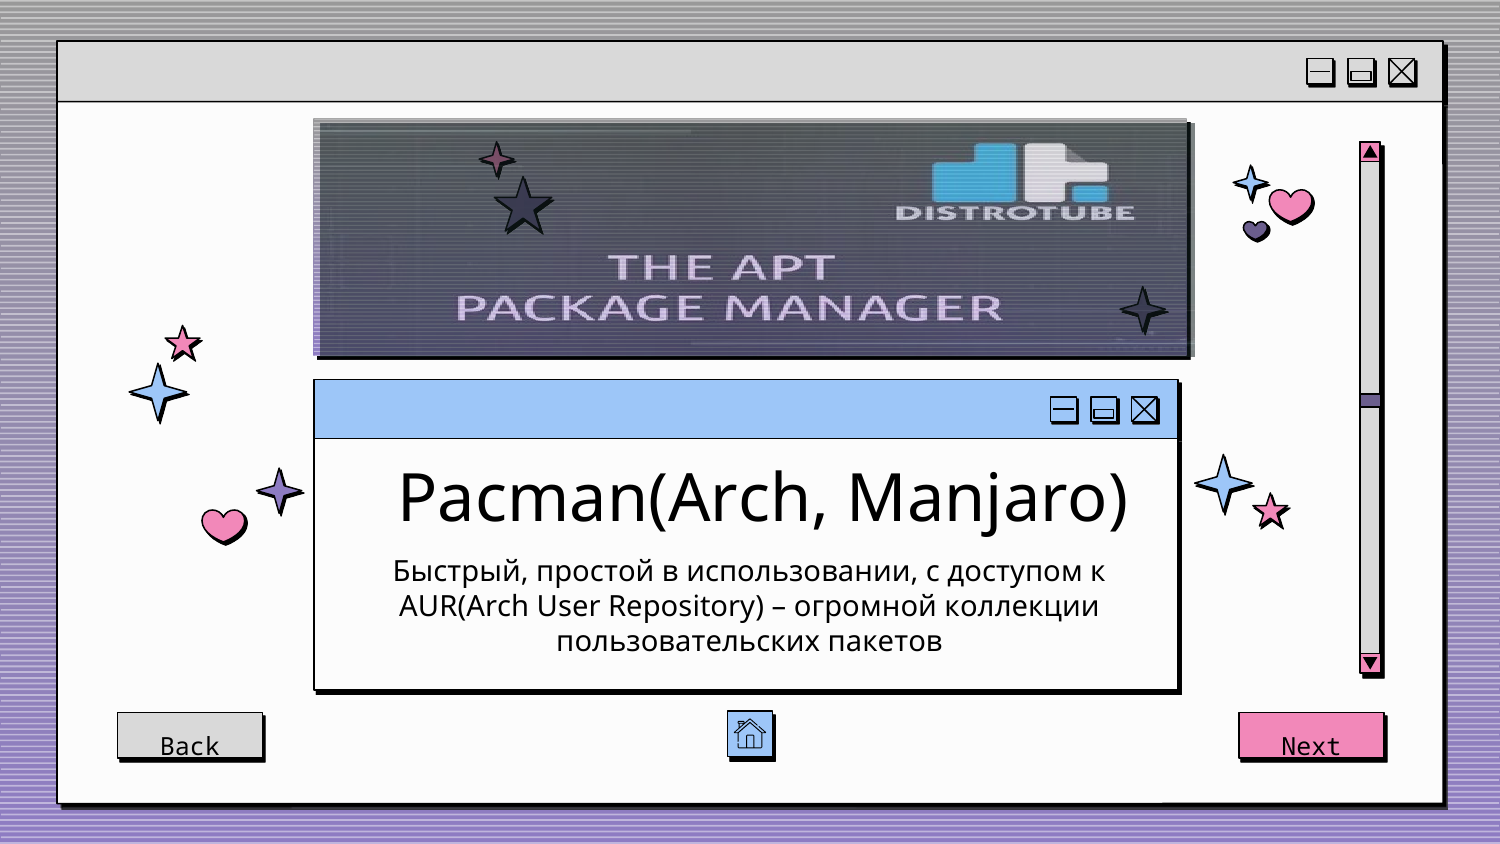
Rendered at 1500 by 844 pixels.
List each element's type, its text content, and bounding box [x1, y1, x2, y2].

text_box [165, 325, 200, 359]
text_box [201, 510, 245, 542]
text_box [1238, 712, 1384, 758]
text_box [1194, 454, 1253, 512]
text_box [727, 711, 773, 757]
text_box [912, 638, 921, 649]
text_box [1360, 142, 1380, 673]
text_box [644, 638, 653, 649]
text_box [313, 550, 1178, 690]
subtitle Быстрый, простой в использовании, с доступом к AUR(Arch User Repository) – огромной коллекции пользовательских пакетов [357, 537, 1142, 638]
text_box [743, 644, 751, 649]
text_box [256, 468, 302, 514]
text_box [849, 643, 856, 649]
text_box [1233, 165, 1269, 200]
title Pacman(Arch, Manjaro) [313, 413, 1213, 550]
subtitle Next [1250, 714, 1373, 753]
text_box [930, 644, 938, 649]
text_box [313, 119, 1186, 356]
text_box [614, 644, 622, 649]
subtitle Back [129, 714, 251, 753]
text_box [313, 379, 1178, 413]
text_box [790, 638, 796, 647]
text_box [1252, 492, 1288, 527]
text_box [679, 643, 686, 649]
text_box [129, 363, 187, 421]
picture [320, 123, 1195, 357]
text_box [663, 644, 671, 649]
text_box [1269, 189, 1313, 222]
text_box [578, 638, 587, 649]
text_box [117, 712, 263, 758]
text_box [1243, 221, 1268, 240]
